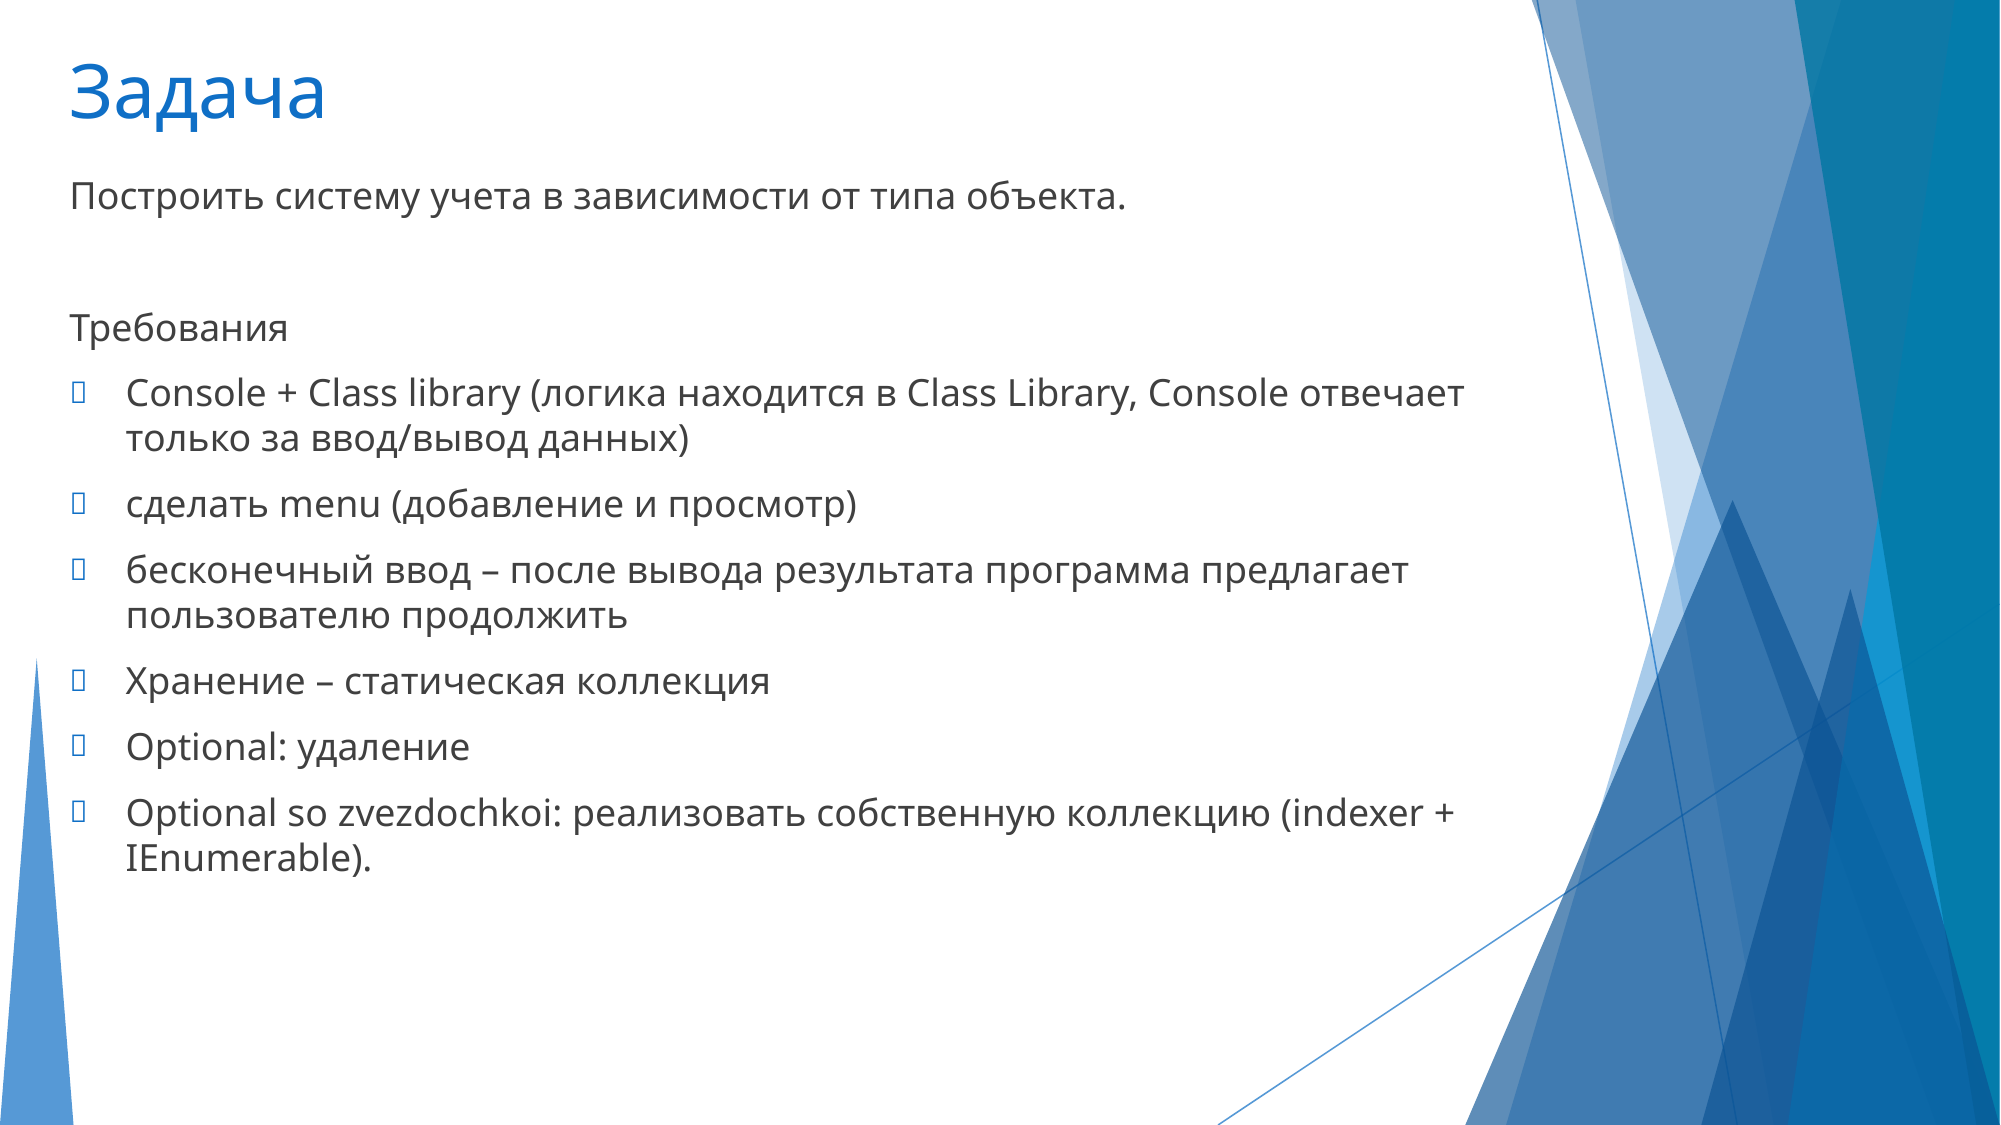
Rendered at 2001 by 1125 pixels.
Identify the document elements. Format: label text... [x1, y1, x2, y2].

list Построить систему учета в зависимости от типа объекта. Требования Console + Class library (логика находится в Class Library, Console отвечает только за ввод/вывод данных) сделать menu (добавление и просмотр) бесконечный ввод – после вывода результата программа предлагает пользователю продолжить Хранение – статическая коллекция Optional: удаление Optional so zvezdochkoi: реализовать собственную коллекцию (indexer + IEnumerable). [54, 164, 1595, 997]
title Задача [54, 36, 1465, 164]
